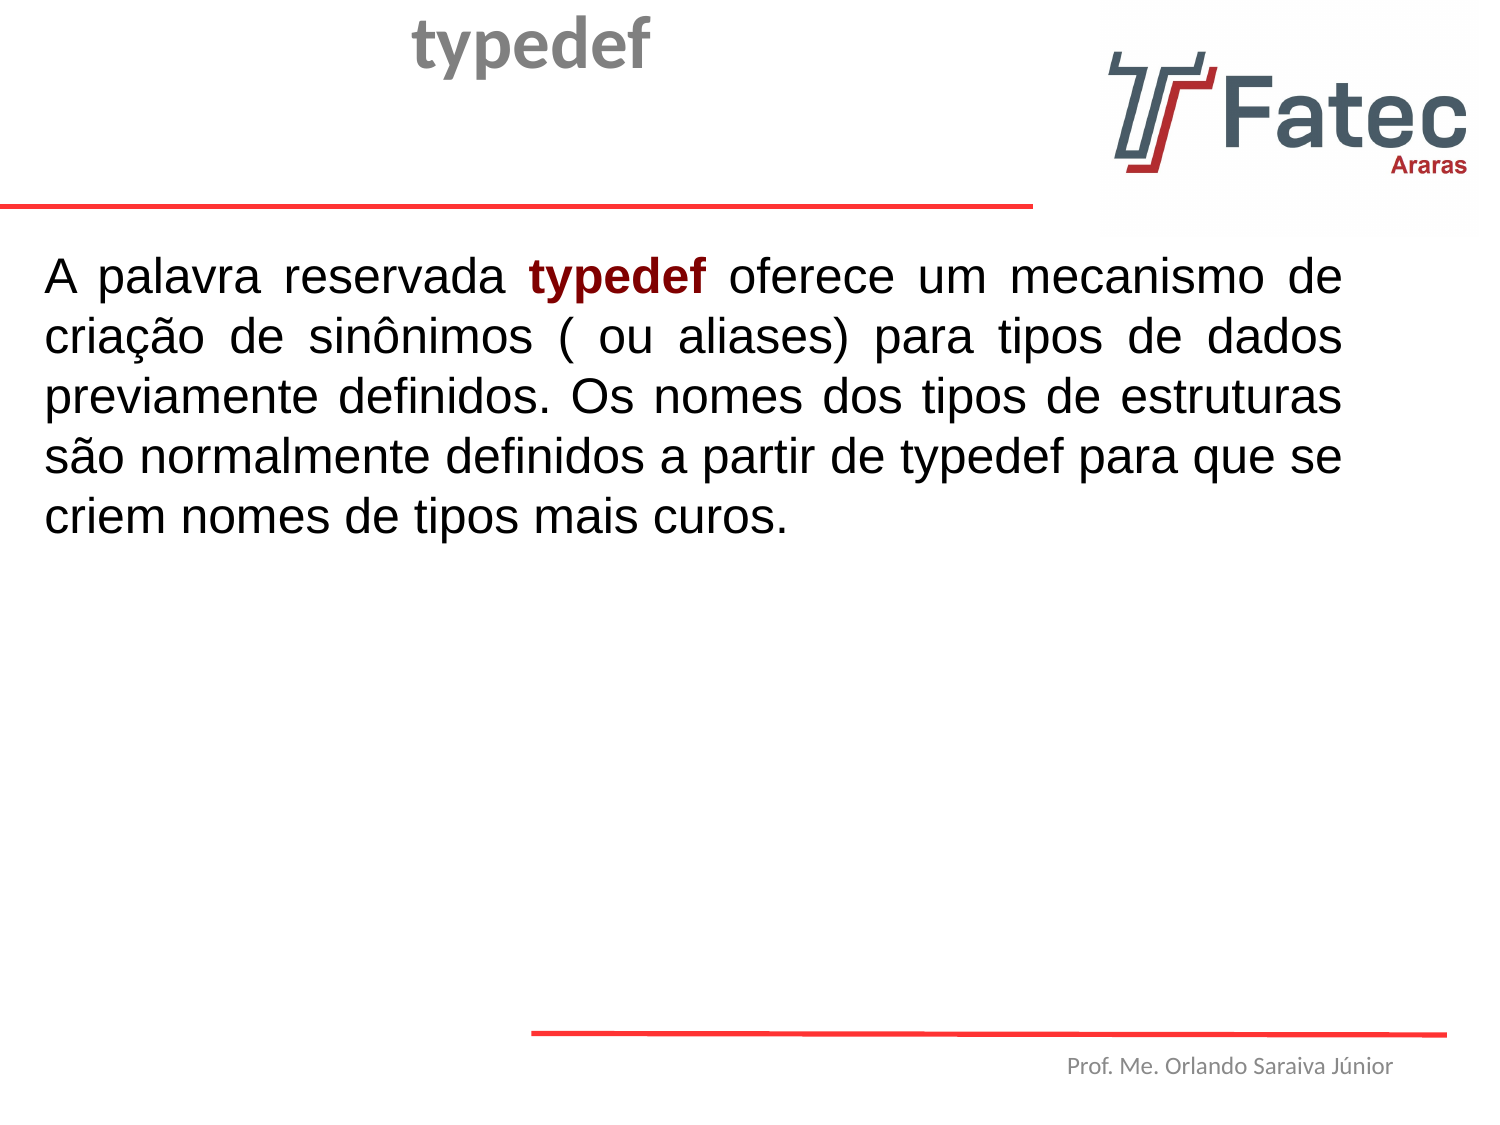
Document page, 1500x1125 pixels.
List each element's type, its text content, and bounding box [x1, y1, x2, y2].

picture [1100, 0, 1479, 237]
list A palavra reservada typedef oferece um mecanismo de criação de sinônimos ( ou aliases) para tipos de dados previamente definidos. Os nomes dos tipos de estruturas são normalmente definidos a partir de typedef para que se criem nomes de tipos mais curos. [29, 236, 1359, 1004]
title typedef [0, 0, 1063, 174]
